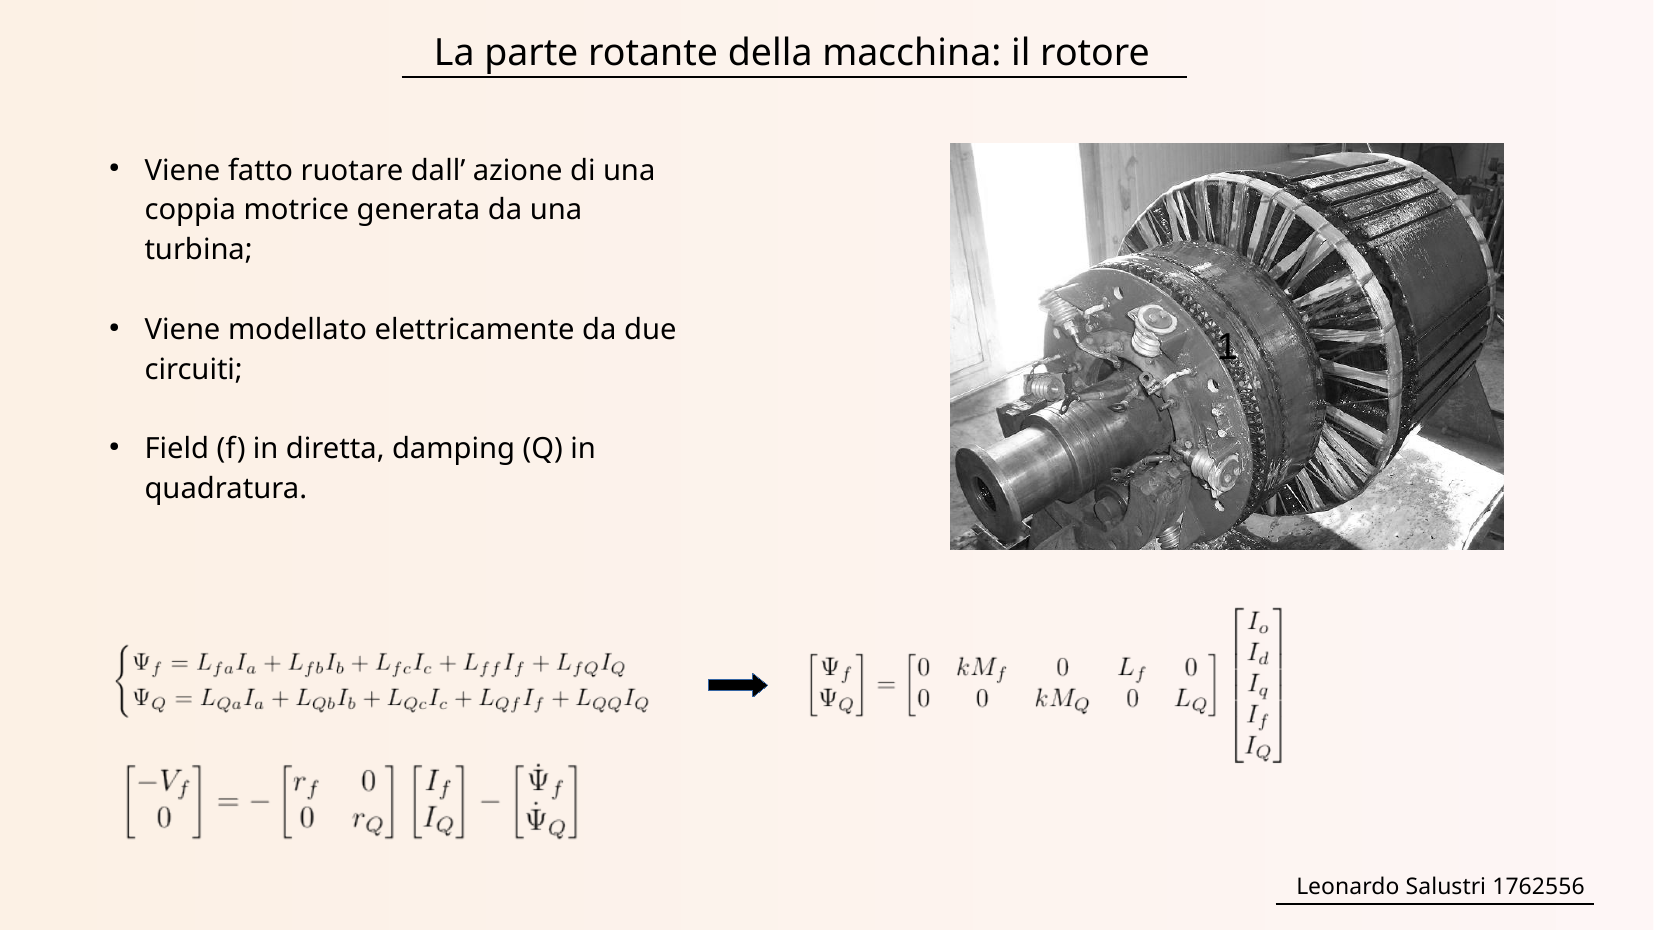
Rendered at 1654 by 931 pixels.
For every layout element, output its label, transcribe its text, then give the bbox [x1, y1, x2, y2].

picture [117, 751, 587, 870]
text_box [708, 673, 768, 697]
picture [106, 632, 674, 737]
text_box Viene fatto ruotare dall’ azione di una coppia motrice generata da una turbina; Viene modellato elettricamente da due circuiti; Field (f) in diretta, damping (Q) in quadratura. [94, 141, 709, 543]
picture [791, 578, 1344, 808]
picture [950, 143, 1504, 550]
text_box La parte rotante della macchina: il rotore [419, 17, 1199, 95]
text_box Leonardo Salustri 1762556 [1281, 862, 1654, 916]
